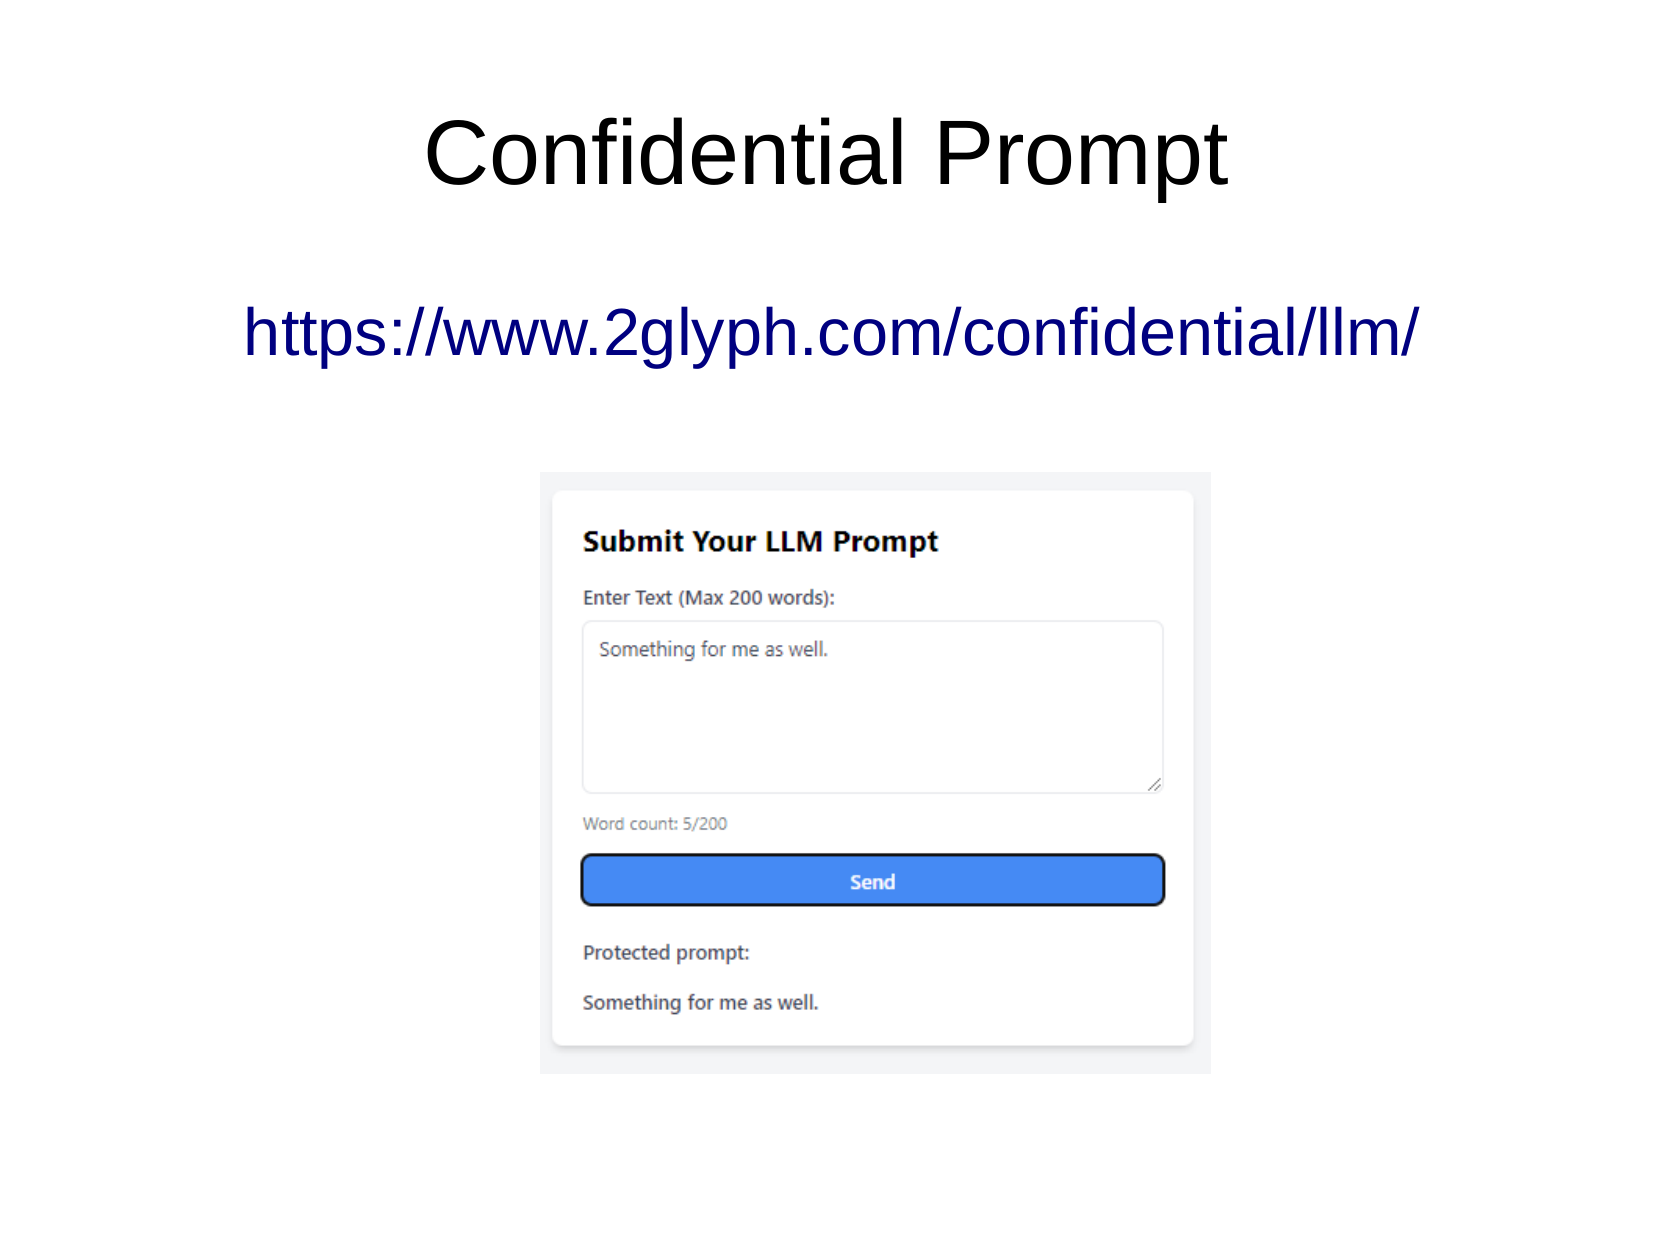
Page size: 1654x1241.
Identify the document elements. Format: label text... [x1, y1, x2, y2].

picture [540, 472, 1211, 1074]
title Confidential Prompt [82, 49, 1571, 257]
list https://www.2glyph.com/confidential/llm/ [88, 295, 1577, 1114]
